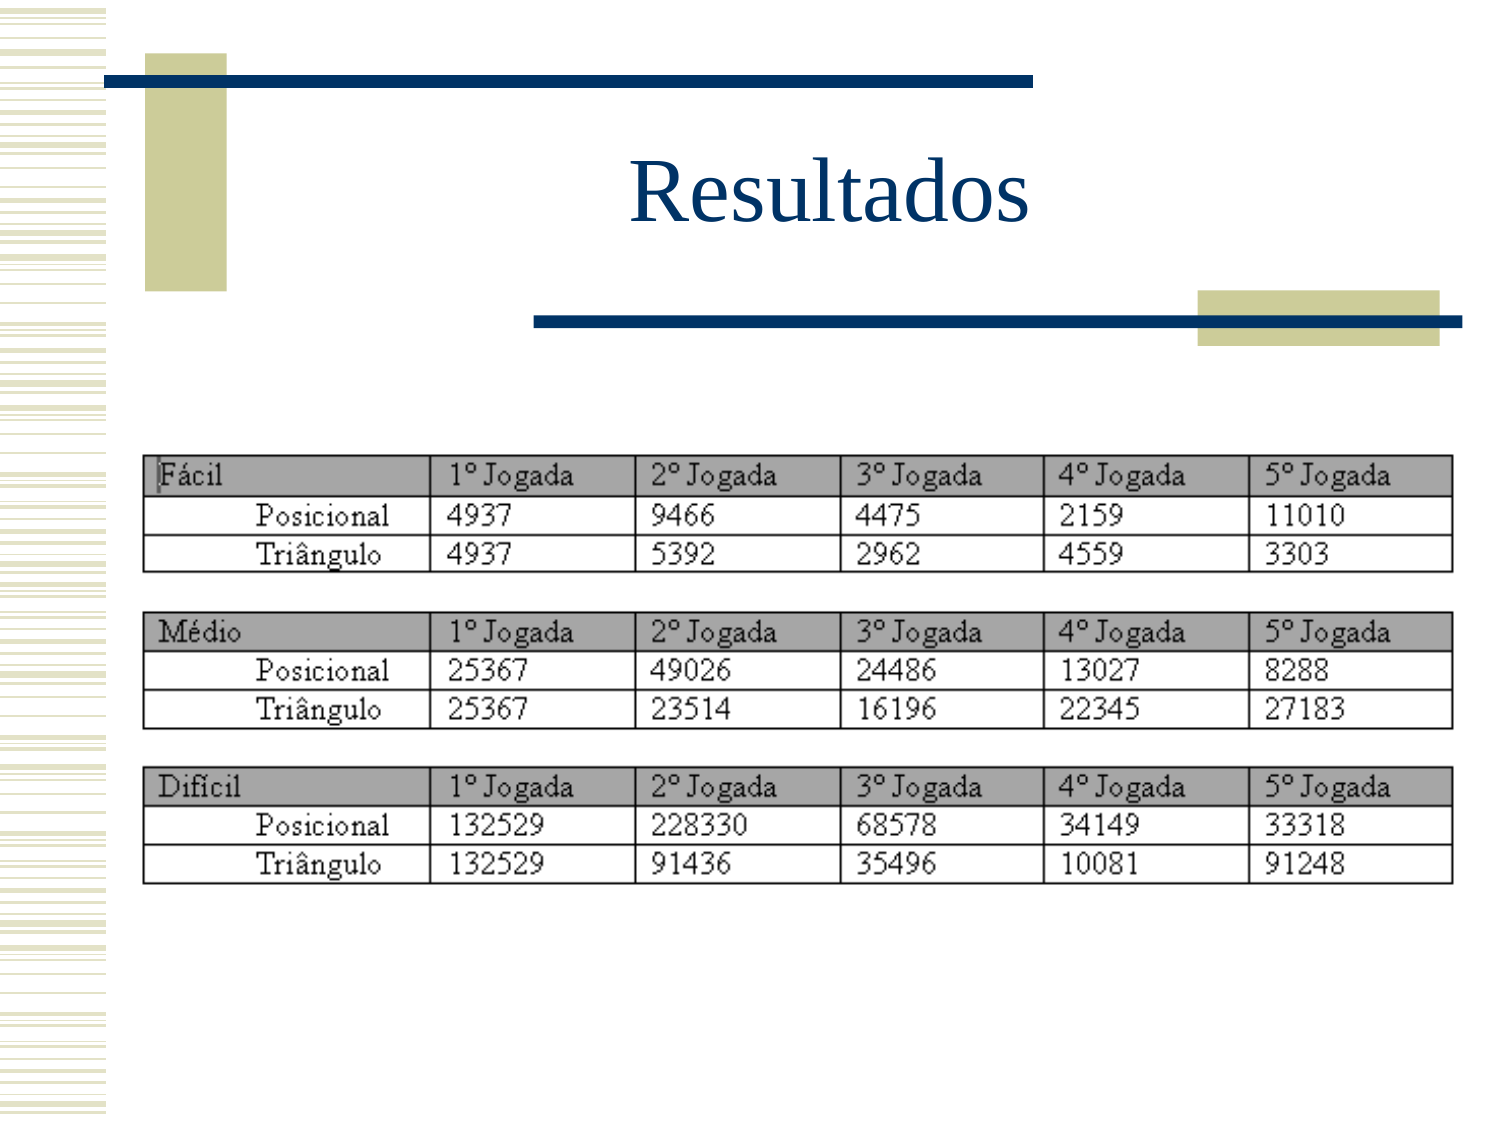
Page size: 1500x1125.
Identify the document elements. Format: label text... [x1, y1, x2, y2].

title Resultados [225, 99, 1436, 288]
chart [137, 450, 1460, 891]
